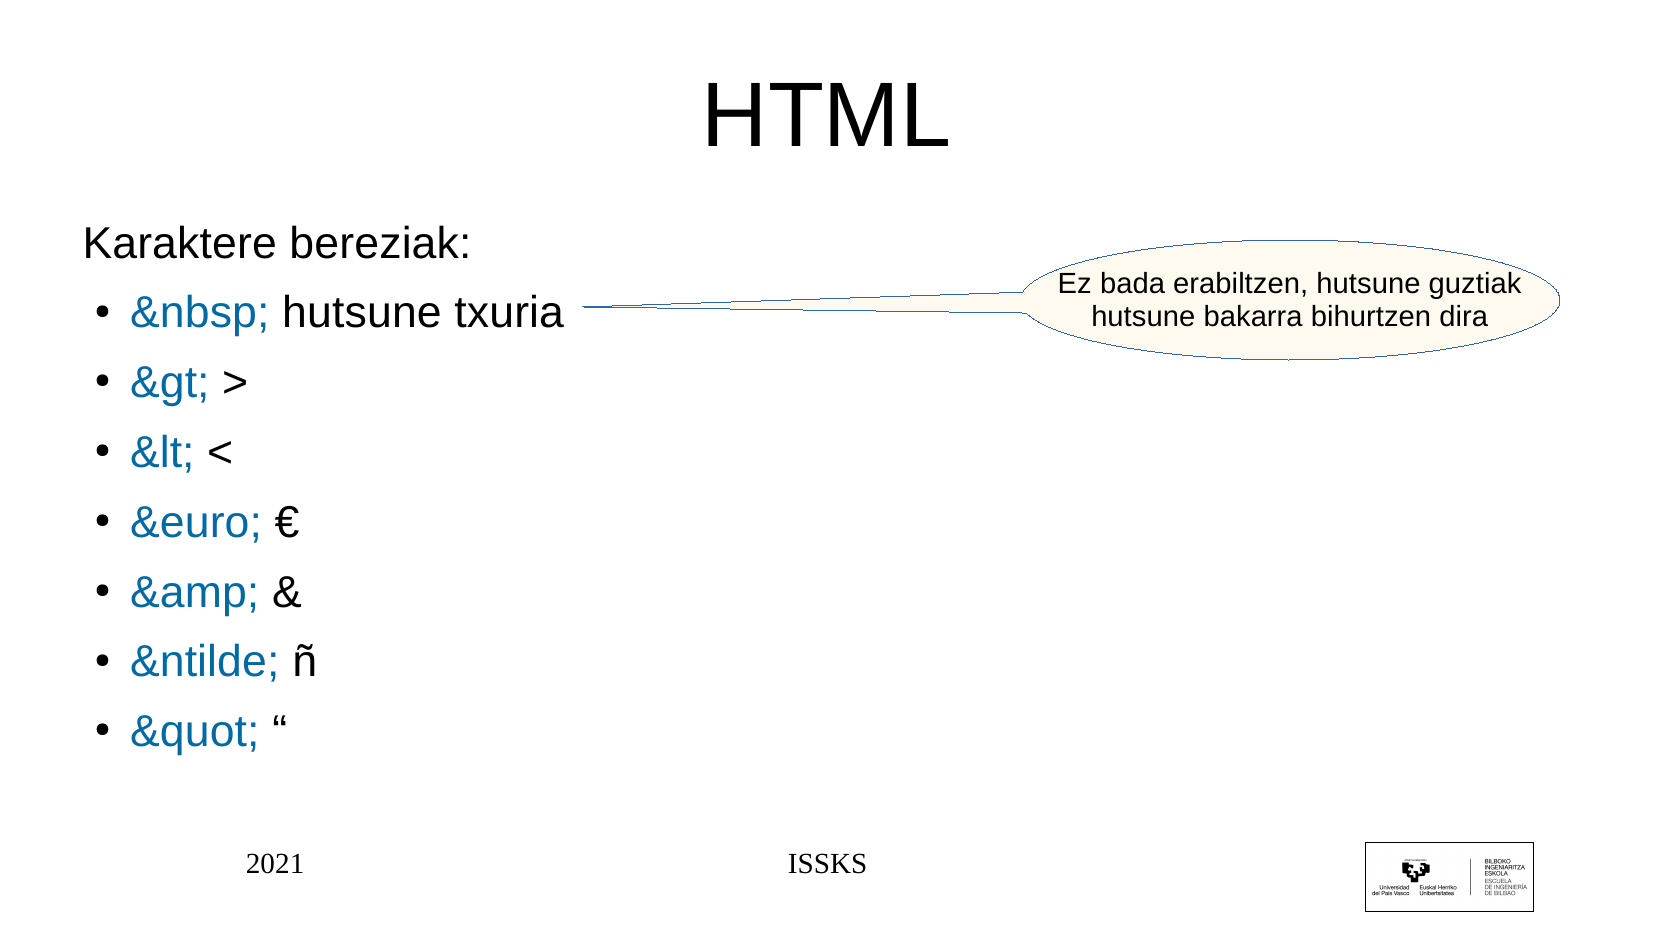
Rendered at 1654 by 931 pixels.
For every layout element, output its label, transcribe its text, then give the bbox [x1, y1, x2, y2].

picture [1366, 843, 1533, 911]
text_box Ez bada erabiltzen, hutsune guztiak hutsune bakarra bihurtzen dira [582, 240, 1560, 361]
list Karaktere bereziak: &nbsp; hutsune txuria &gt; > &lt; < &euro; € &amp; & &ntilde; ñ &quot; “ [82, 217, 1456, 758]
title HTML [82, 37, 1571, 193]
